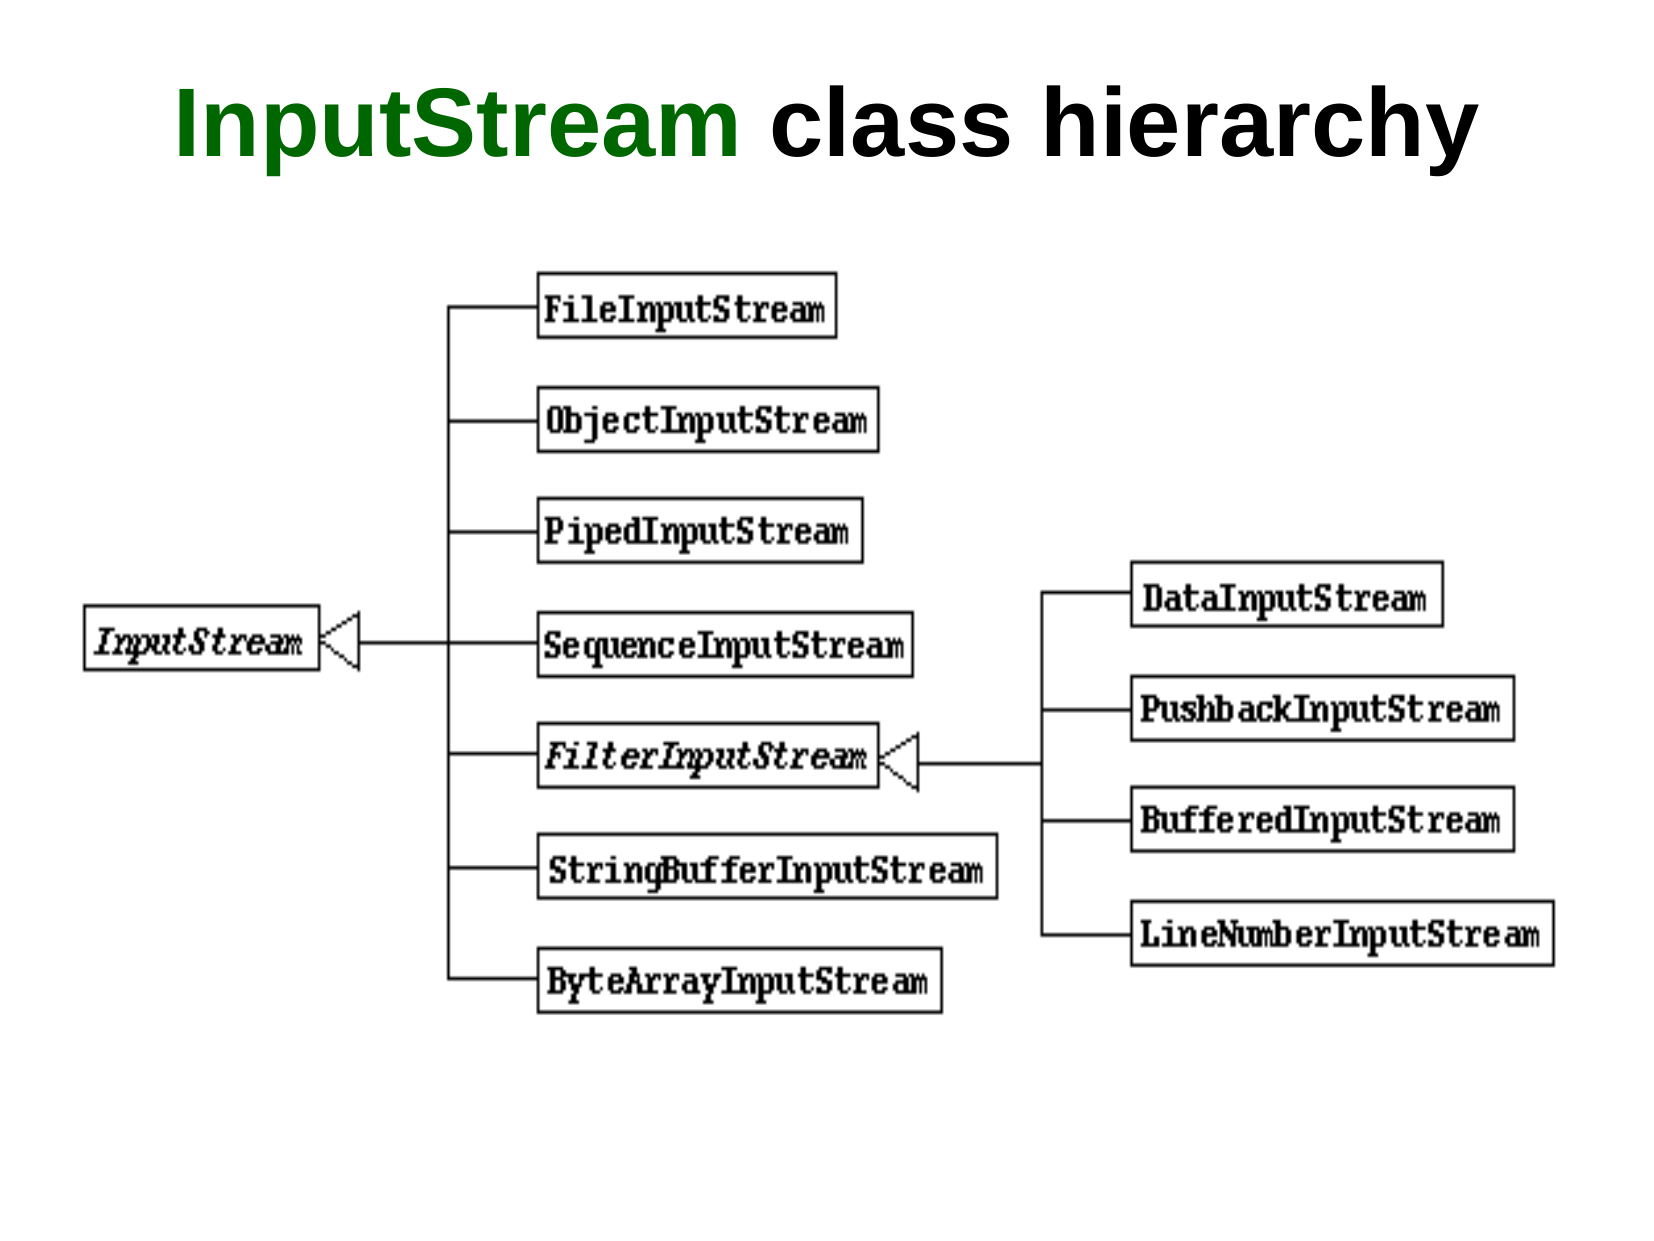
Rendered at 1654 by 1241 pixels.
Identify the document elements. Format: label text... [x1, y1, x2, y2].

title InputStream class hierarchy [82, 49, 1571, 196]
picture [47, 236, 1619, 1052]
